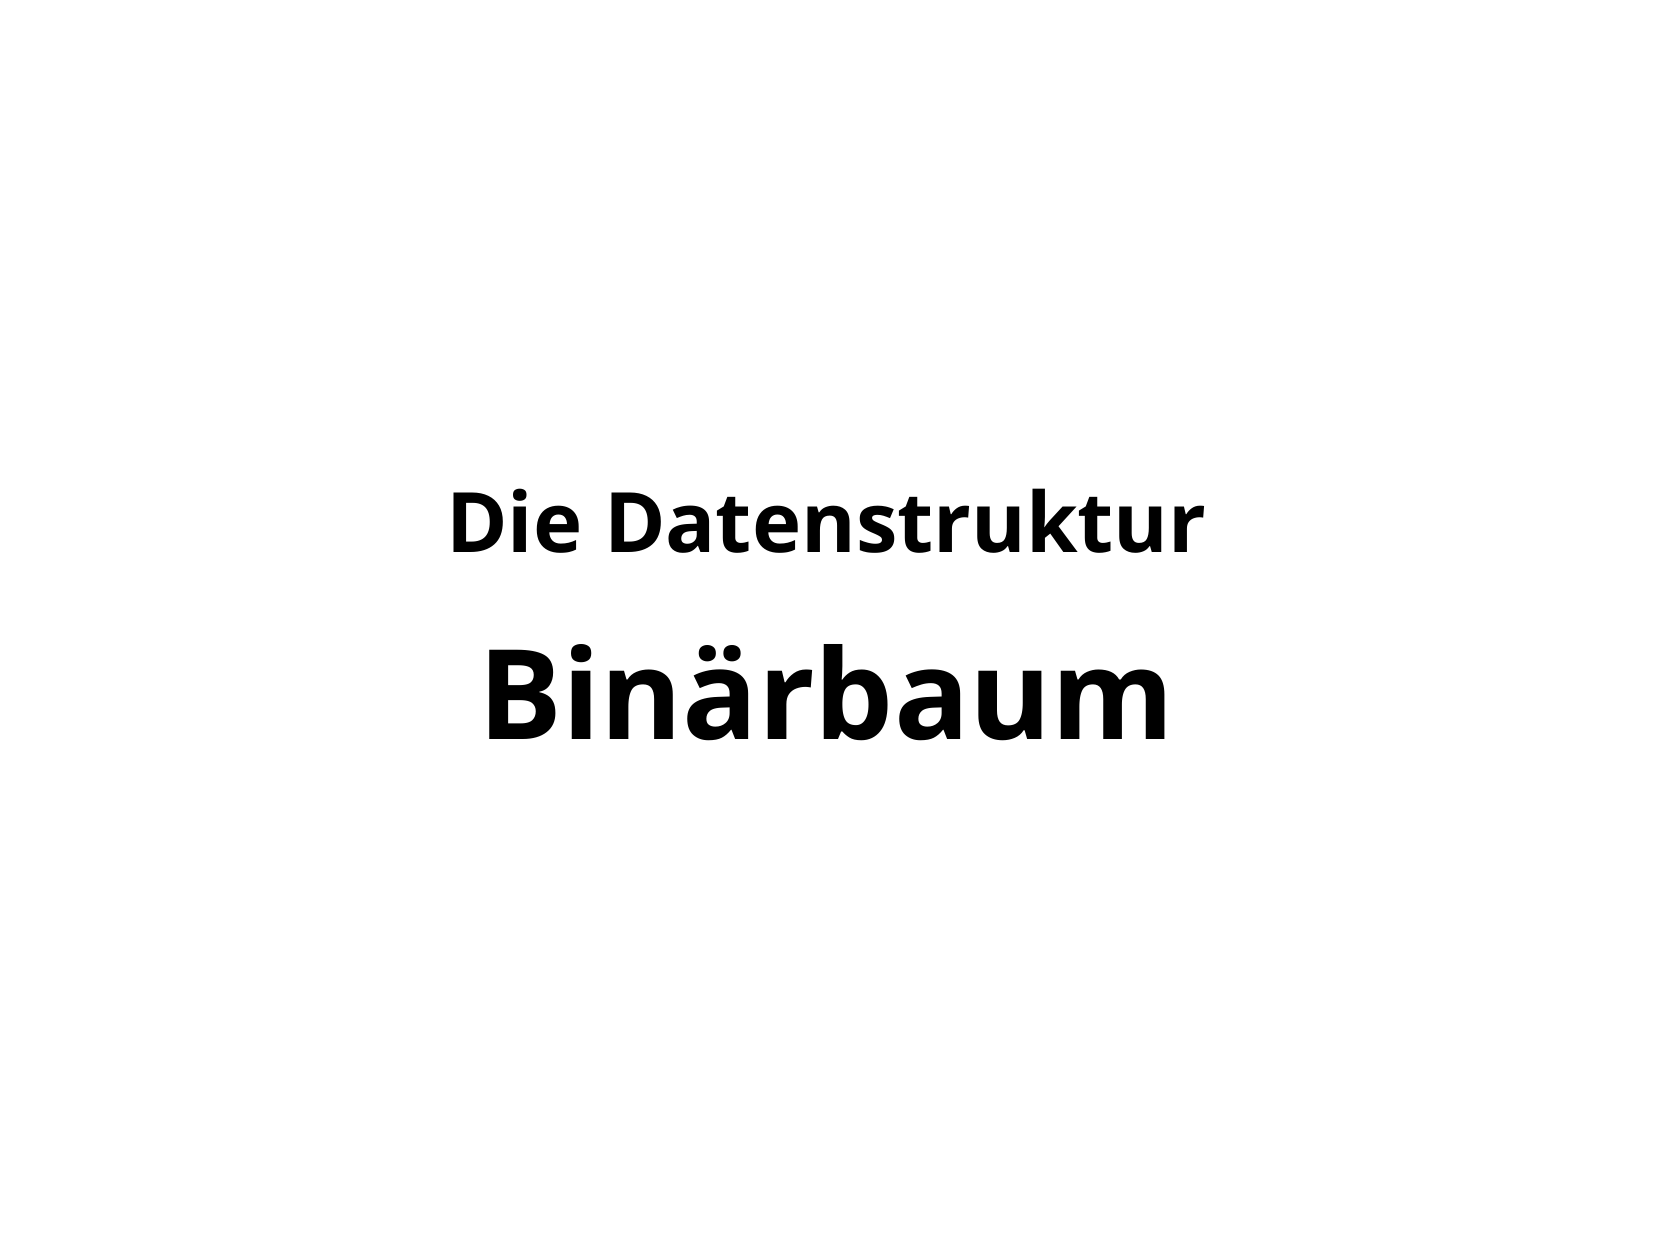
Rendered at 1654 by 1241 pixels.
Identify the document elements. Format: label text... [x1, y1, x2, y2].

subtitle Die Datenstruktur Binärbaum [23, 35, 1630, 1205]
